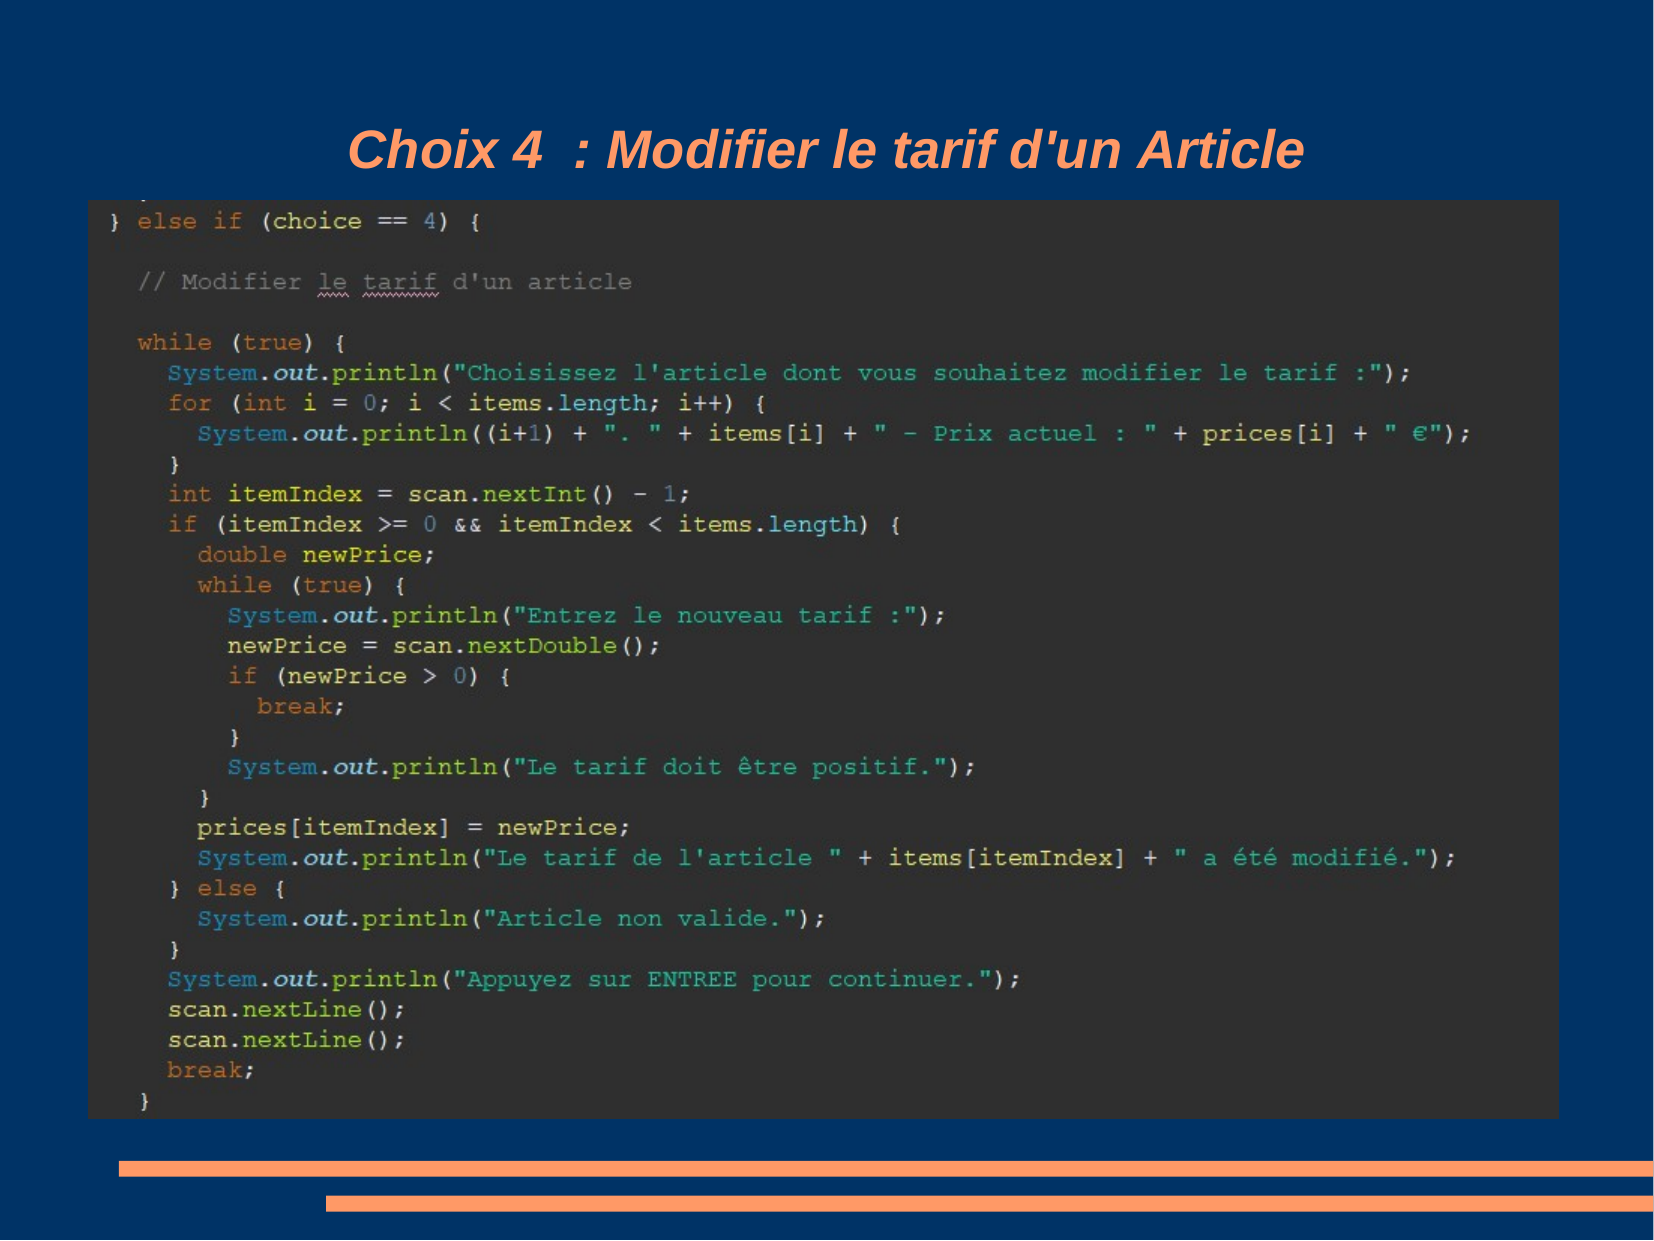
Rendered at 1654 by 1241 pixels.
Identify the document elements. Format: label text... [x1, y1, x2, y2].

picture [88, 200, 1559, 1119]
title Choix 4 : Modifier le tarif d'un Article [121, 46, 1534, 200]
